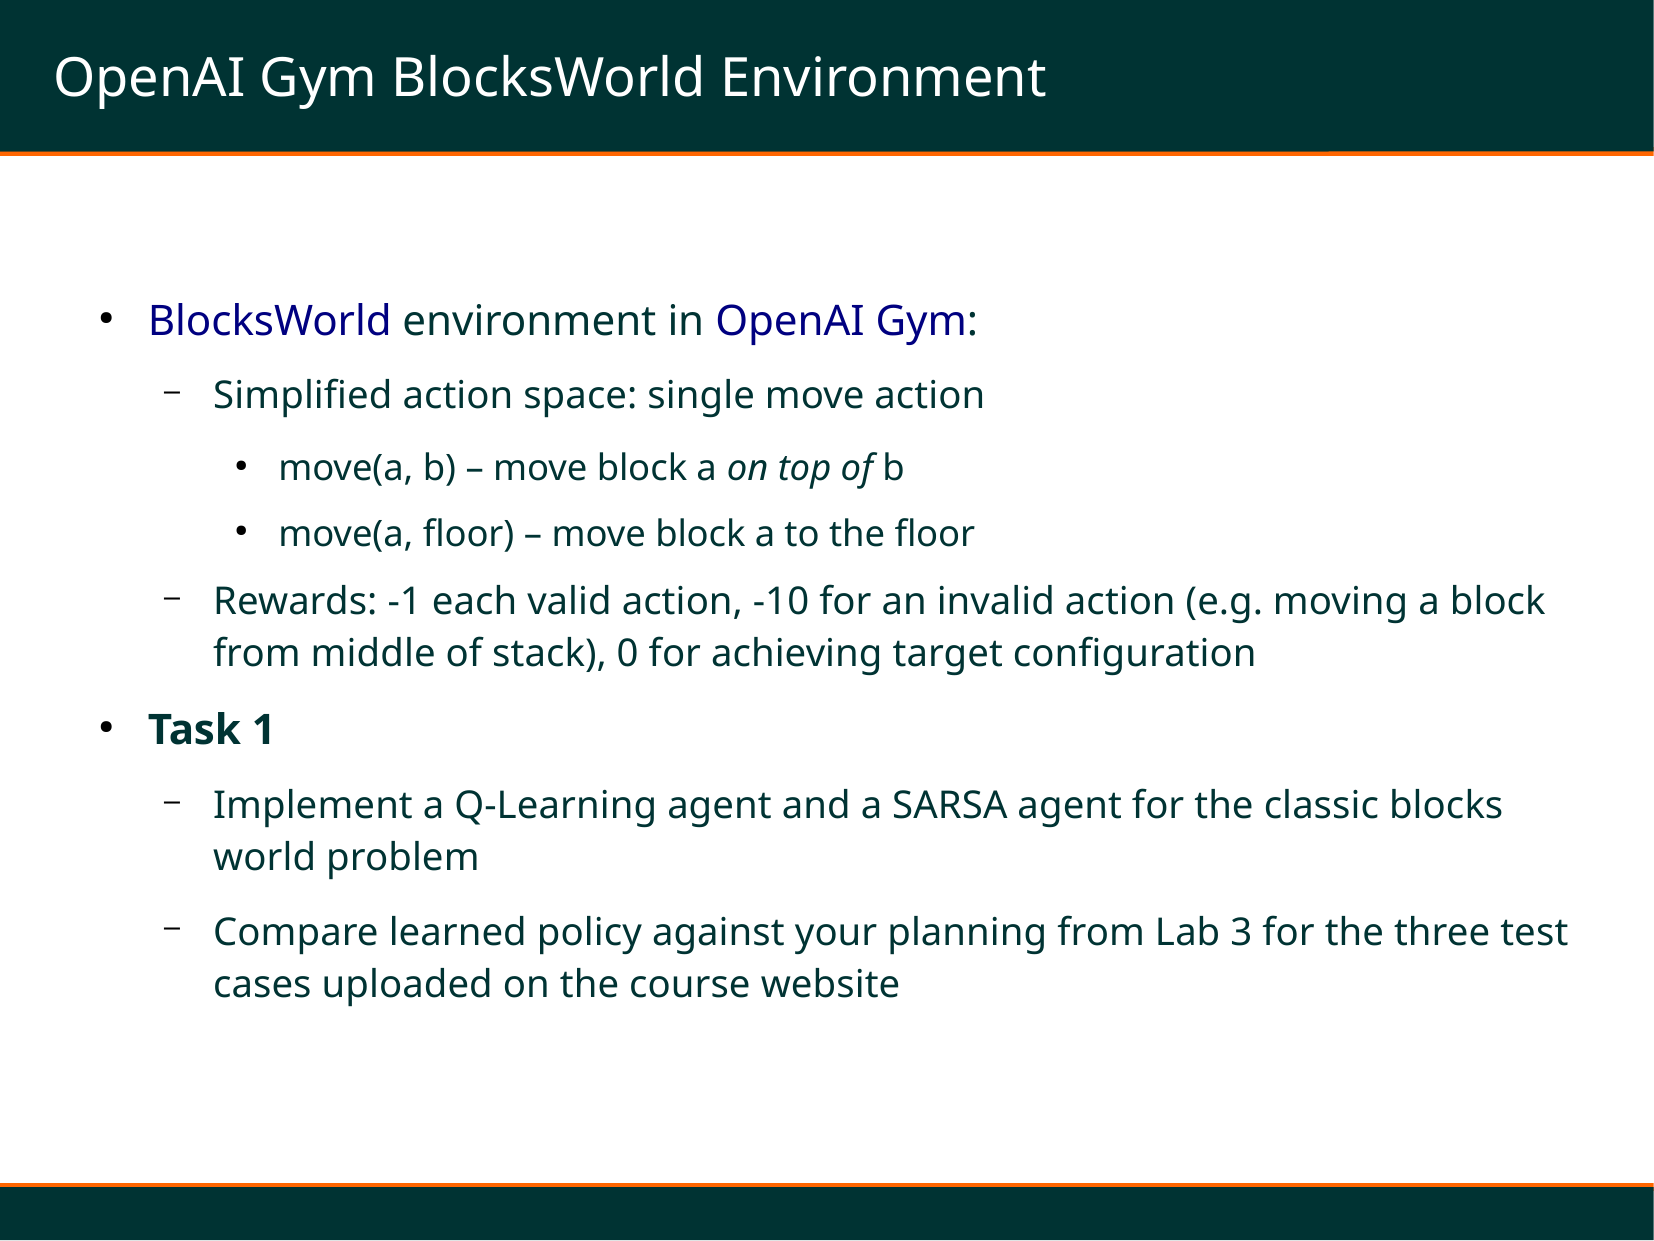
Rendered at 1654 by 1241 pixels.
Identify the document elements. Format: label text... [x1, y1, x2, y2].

list BlocksWorld environment in OpenAI Gym: Simplified action space: single move action move(a, b) – move block a on top of b move(a, floor) – move block a to the floor Rewards: -1 each valid action, -10 for an invalid action (e.g. moving a block from middle of stack), 0 for achieving target configuration Task 1 Implement a Q-Learning agent and a SARSA agent for the classic blocks world problem Compare learned policy against your planning from Lab 3 for the three test cases uploaded on the course website [82, 290, 1571, 1010]
title OpenAI Gym BlocksWorld Environment [0, 0, 1329, 152]
